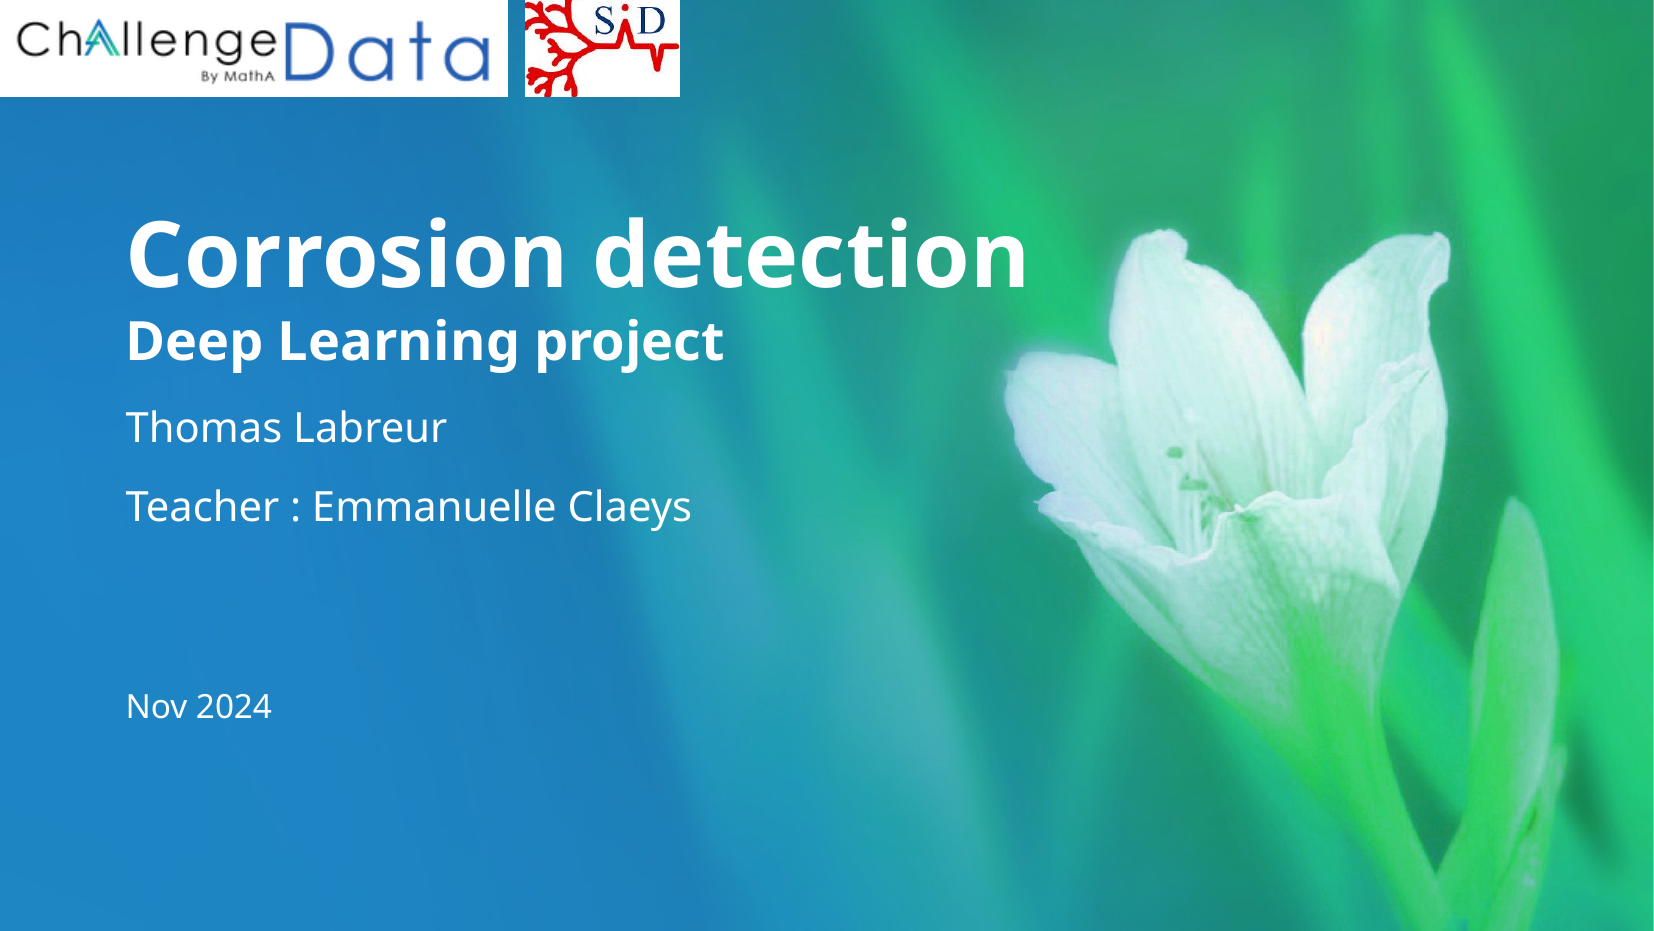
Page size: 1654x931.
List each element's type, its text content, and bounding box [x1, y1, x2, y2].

picture [0, 0, 1654, 931]
text_box Corrosion detection Deep Learning project Thomas Labreur Teacher : Emmanuelle Claeys [110, 188, 1300, 538]
text_box Nov 2024 [110, 677, 591, 733]
